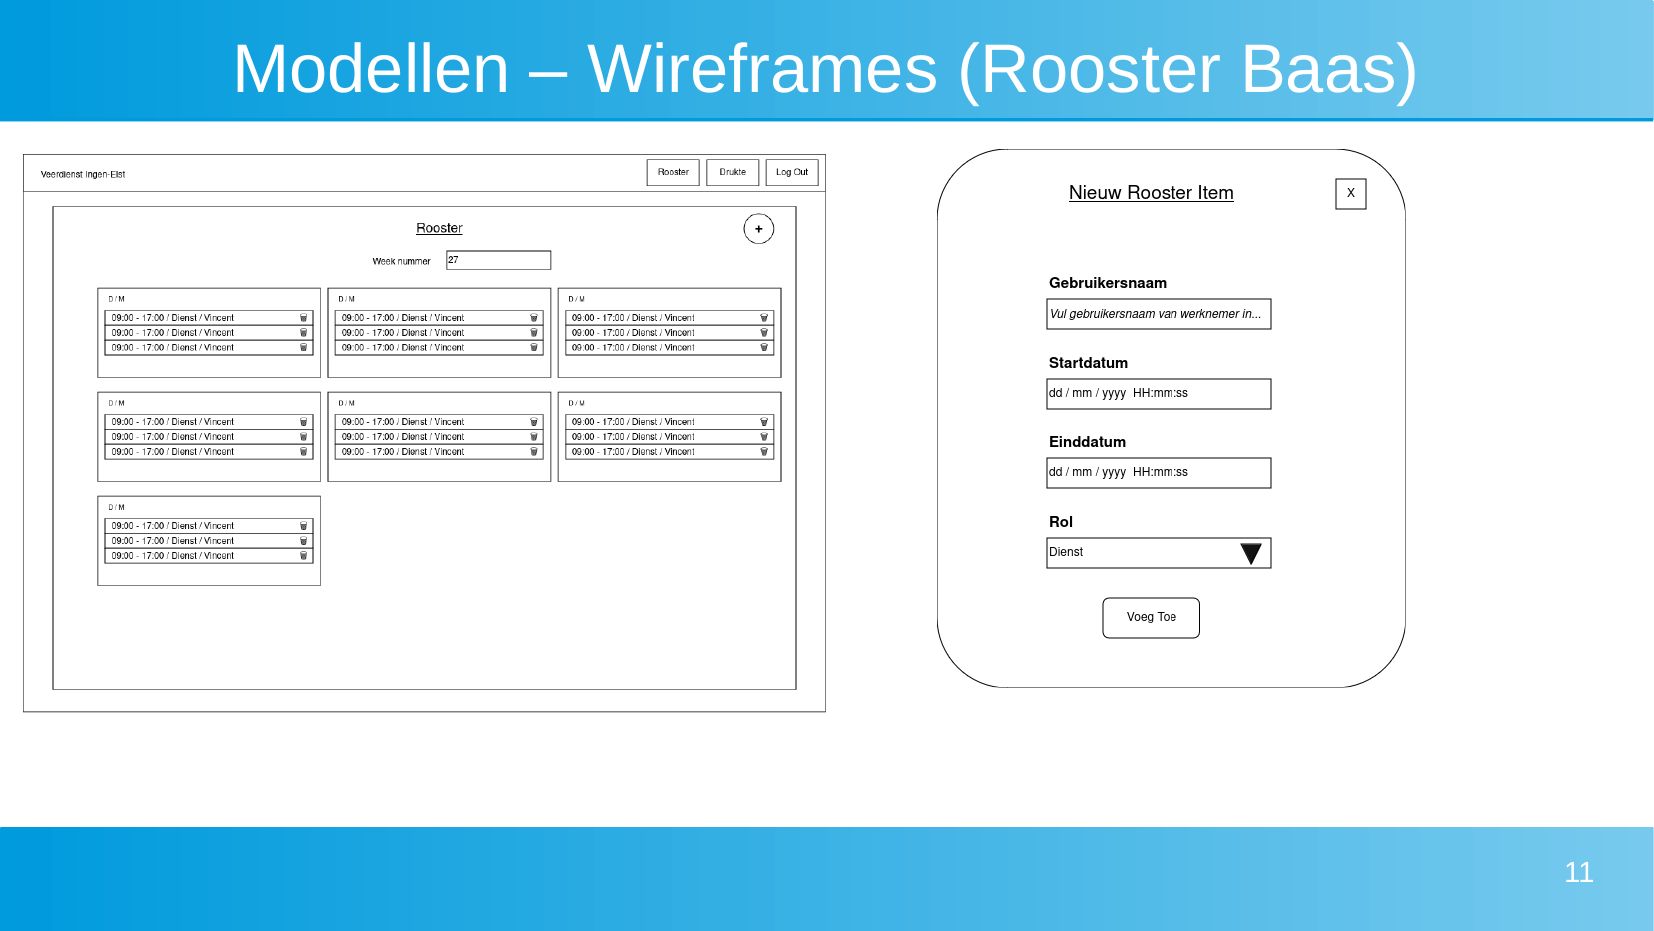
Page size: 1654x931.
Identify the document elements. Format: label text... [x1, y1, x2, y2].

picture [937, 149, 1406, 688]
picture [23, 154, 826, 713]
title Modellen – Wireframes (Rooster Baas) [59, 29, 1595, 108]
